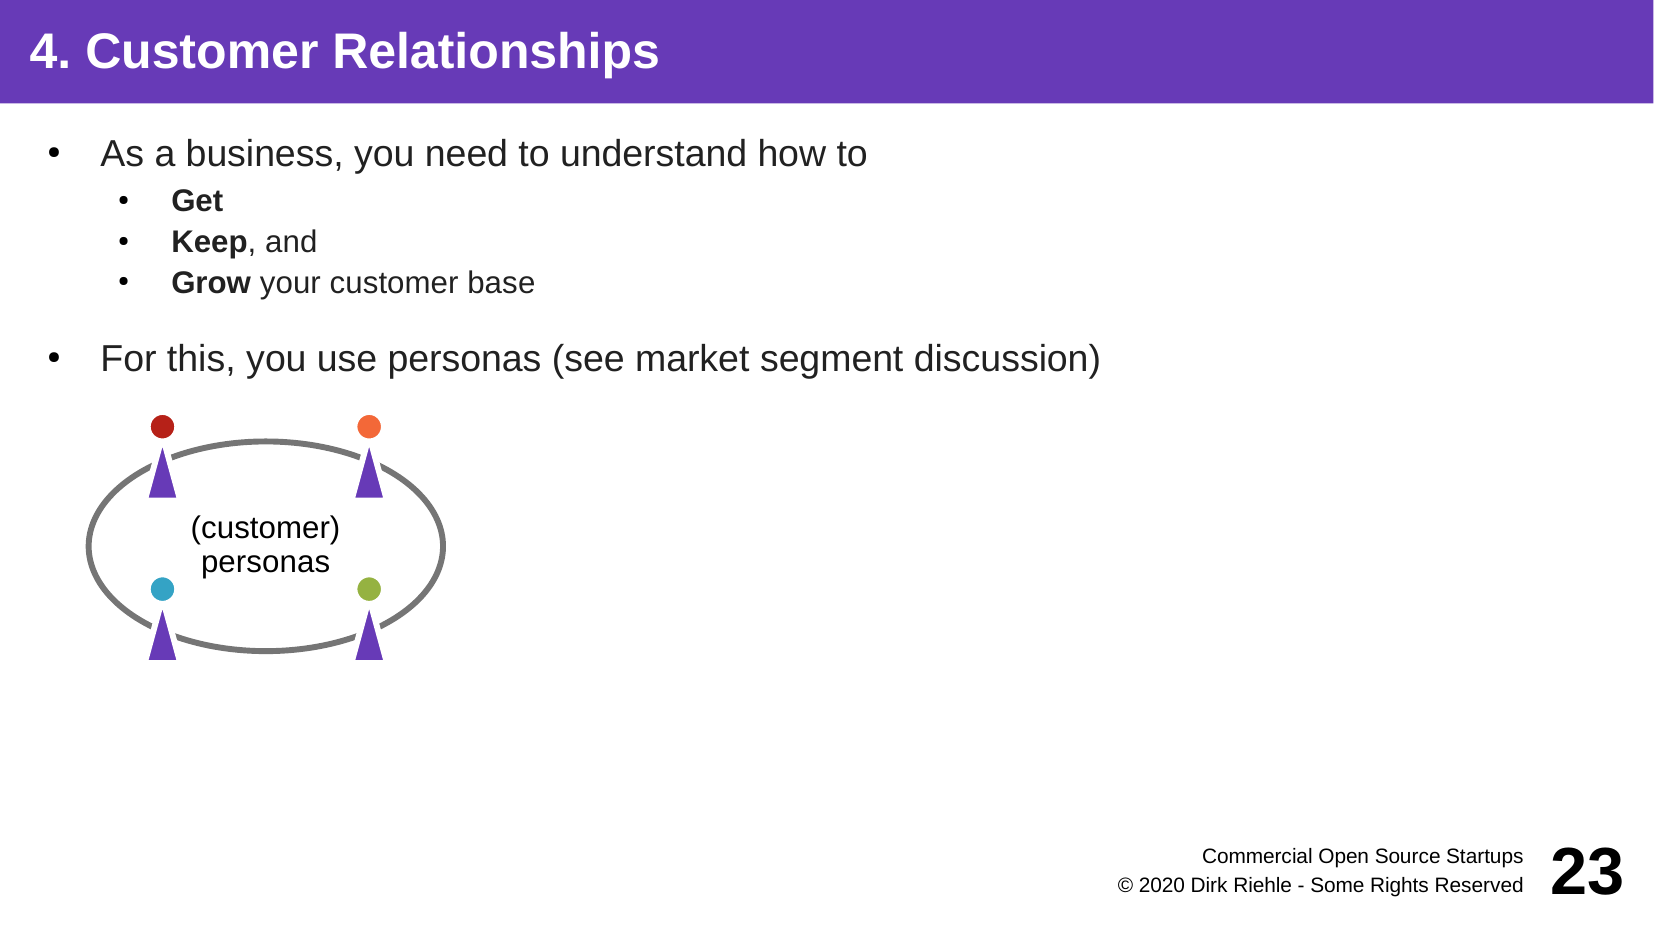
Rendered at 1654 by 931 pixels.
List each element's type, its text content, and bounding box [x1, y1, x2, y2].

text_box (customer) personas [118, 411, 414, 678]
title 4. Customer Relationships [0, 0, 1654, 104]
list As a business, you need to understand how to Get Keep, and Grow your customer base For this, you use personas (see market segment discussion) [29, 132, 1625, 813]
